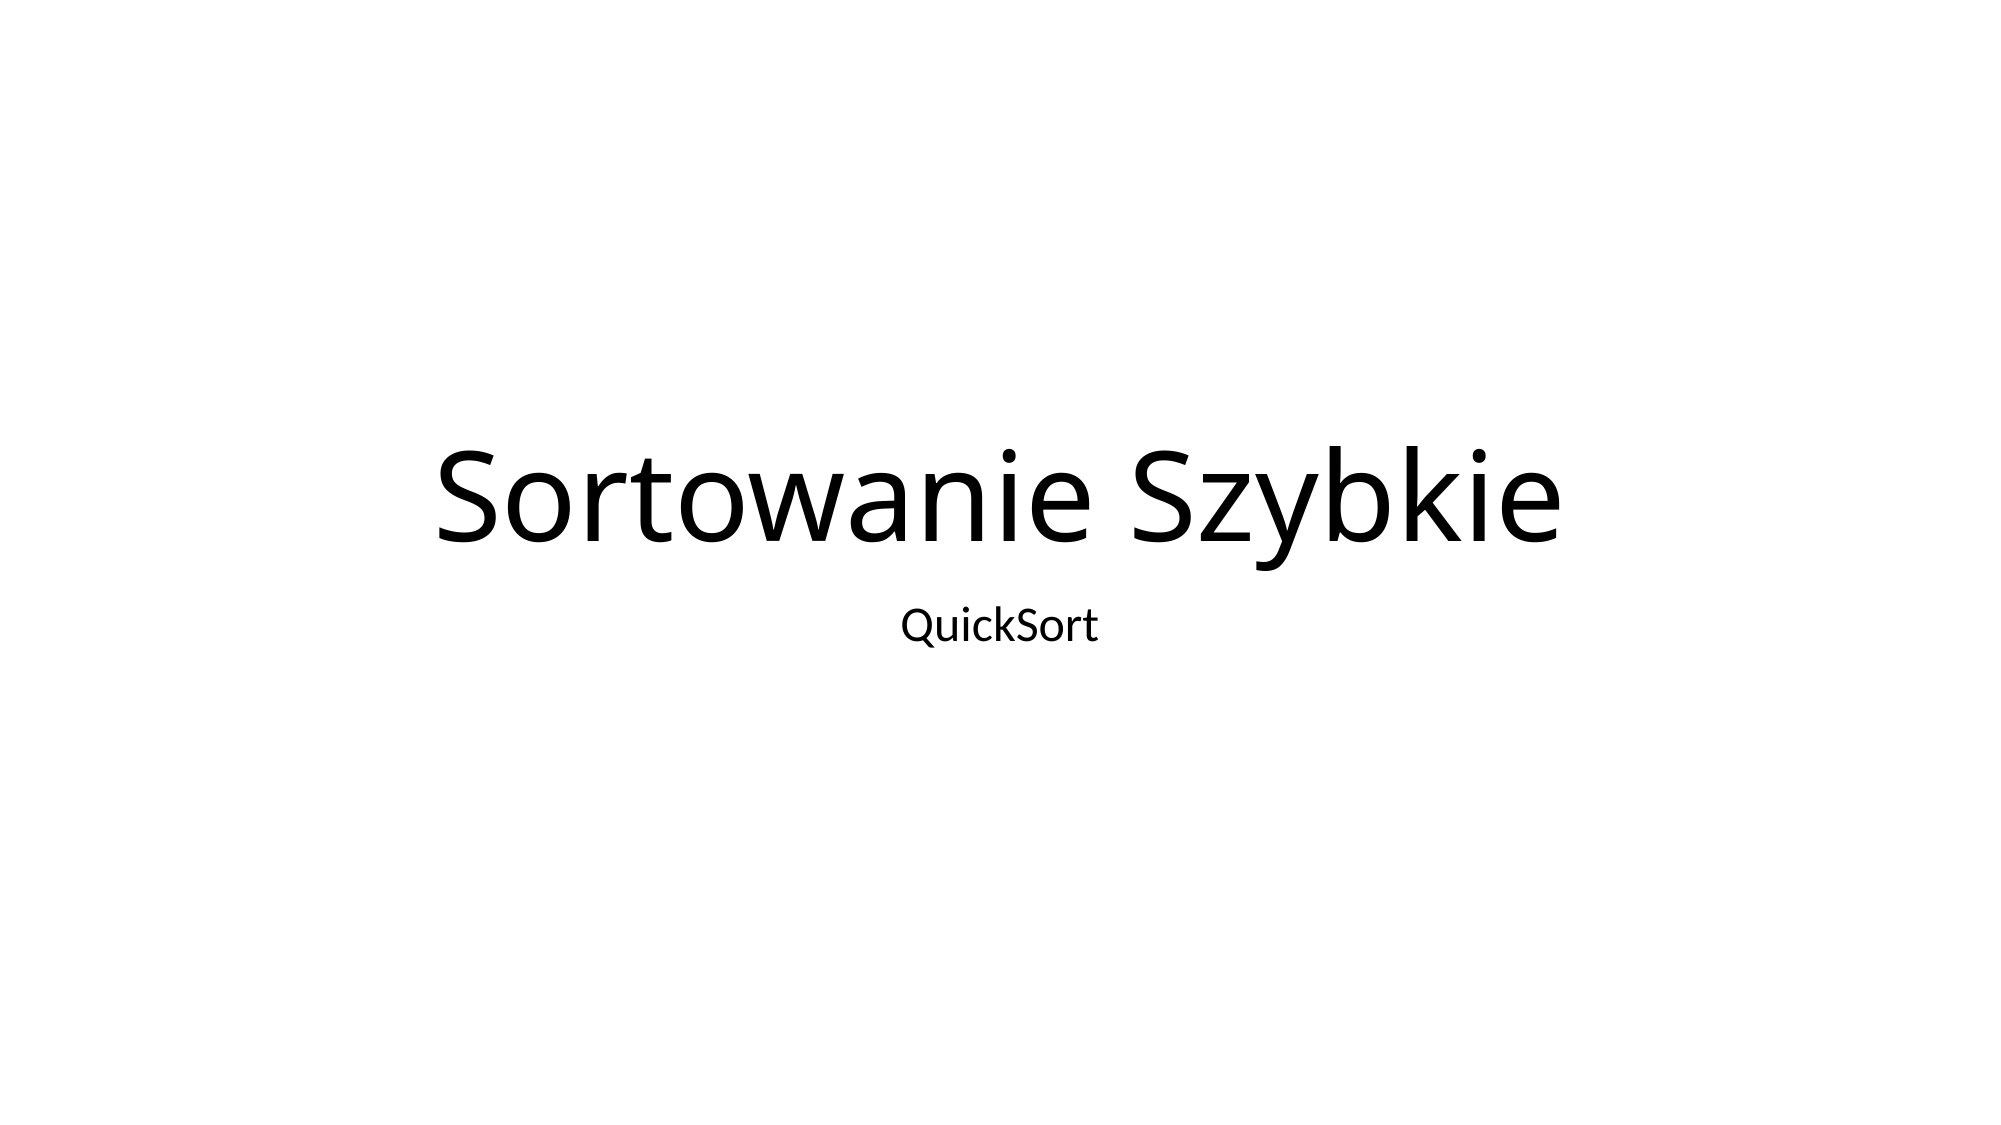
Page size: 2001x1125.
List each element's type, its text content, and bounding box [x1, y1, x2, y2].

subtitle QuickSort [249, 590, 1750, 863]
title Sortowanie Szybkie [249, 184, 1750, 576]
